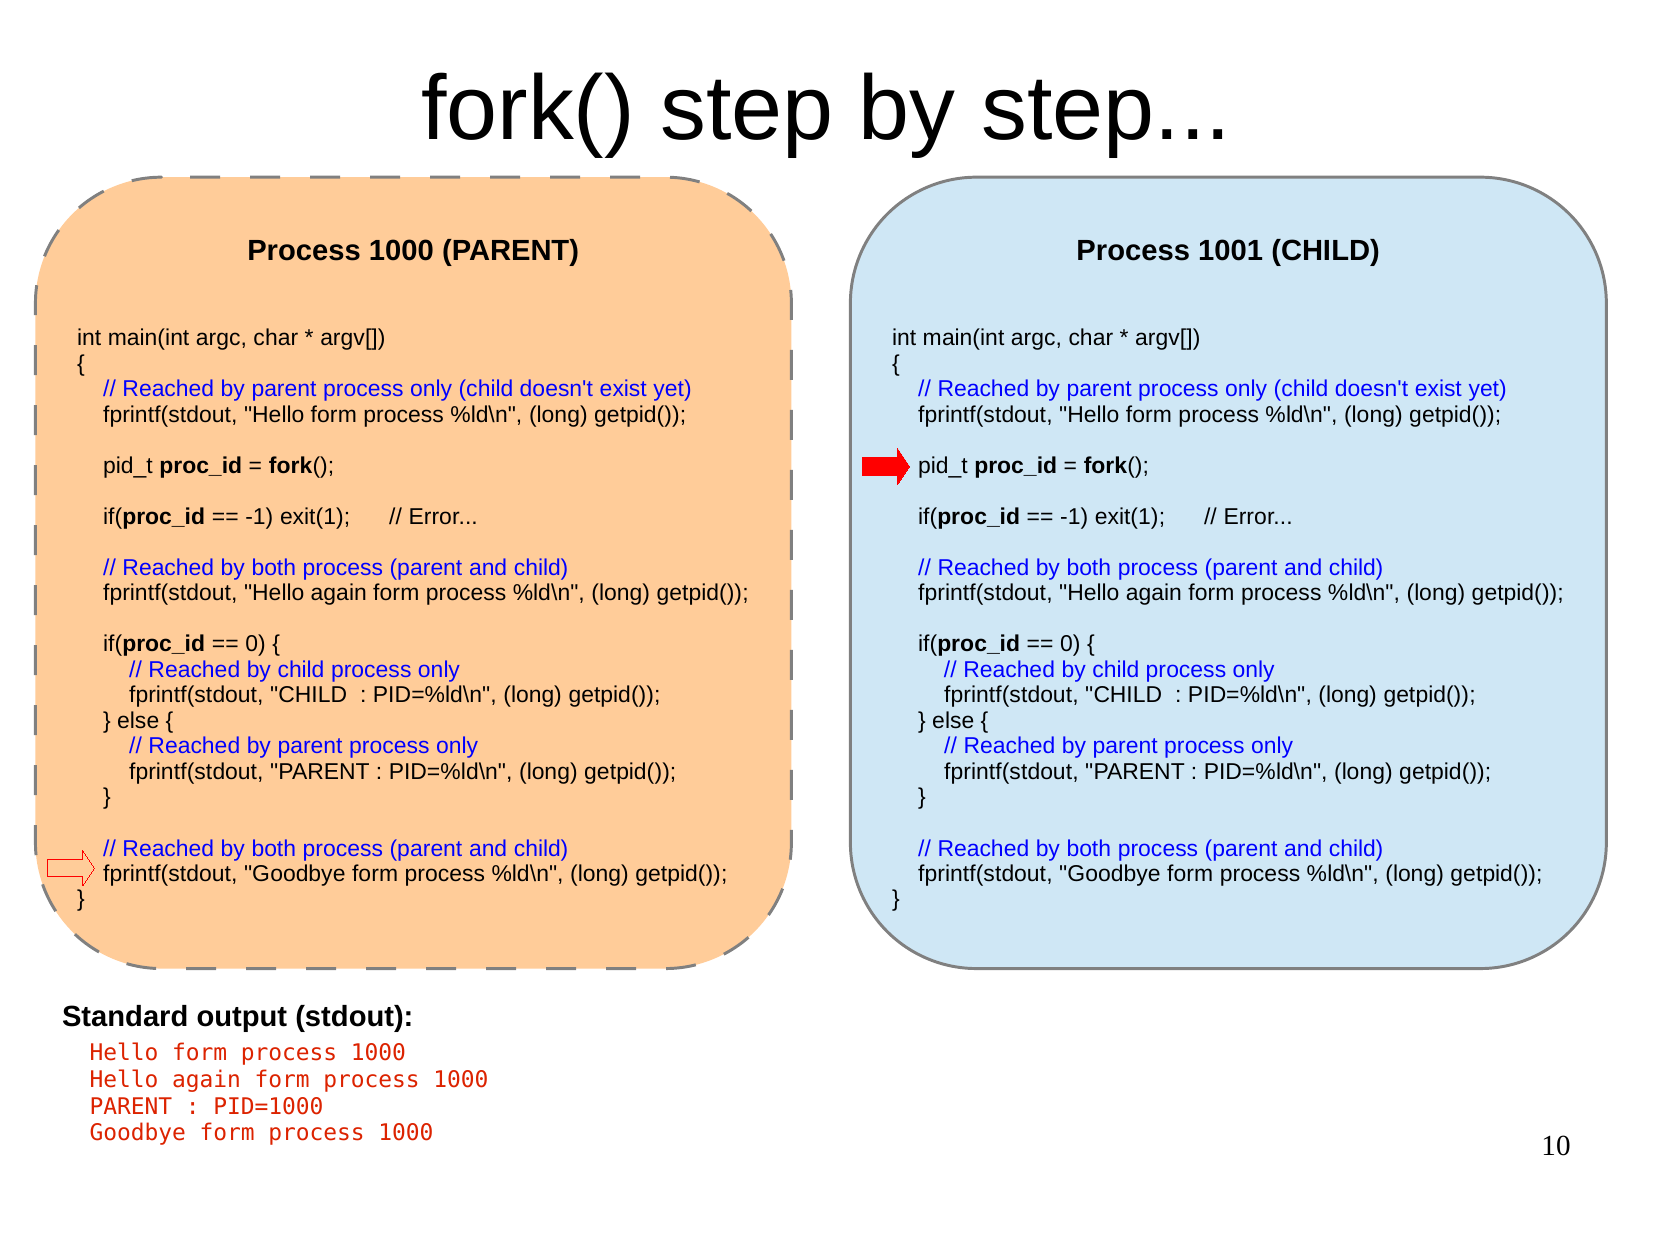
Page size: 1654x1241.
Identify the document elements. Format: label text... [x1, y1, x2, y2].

title fork() step by step... [82, 49, 1571, 166]
text_box [862, 448, 910, 485]
text_box Standard output (stdout): Hello form process 1000 Hello again form process 1000 PARENT : PID=1000 Goodbye form process 1000 [47, 992, 1619, 1193]
text_box Process 1001 (CHILD) int main(int argc, char * argv[]) { // Reached by parent process only (child doesn't exist yet) fprintf(stdout, "Hello form process %ld\n", (long) getpid()); pid_t proc_id = fork(); if(proc_id == -1) exit(1); // Error... // Reached by both process (parent and child) fprintf(stdout, "Hello again form process %ld\n", (long) getpid()); if(proc_id == 0) { // Reached by child process only fprintf(stdout, "CHILD : PID=%ld\n", (long) getpid()); } else { // Reached by parent process only fprintf(stdout, "PARENT : PID=%ld\n", (long) getpid()); } // Reached by both process (parent and child) fprintf(stdout, "Goodbye form process %ld\n", (long) getpid()); } [850, 177, 1607, 969]
text_box Process 1000 (PARENT) int main(int argc, char * argv[]) { // Reached by parent process only (child doesn't exist yet) fprintf(stdout, "Hello form process %ld\n", (long) getpid()); pid_t proc_id = fork(); if(proc_id == -1) exit(1); // Error... // Reached by both process (parent and child) fprintf(stdout, "Hello again form process %ld\n", (long) getpid()); if(proc_id == 0) { // Reached by child process only fprintf(stdout, "CHILD : PID=%ld\n", (long) getpid()); } else { // Reached by parent process only fprintf(stdout, "PARENT : PID=%ld\n", (long) getpid()); } // Reached by both process (parent and child) fprintf(stdout, "Goodbye form process %ld\n", (long) getpid()); } [35, 177, 792, 969]
